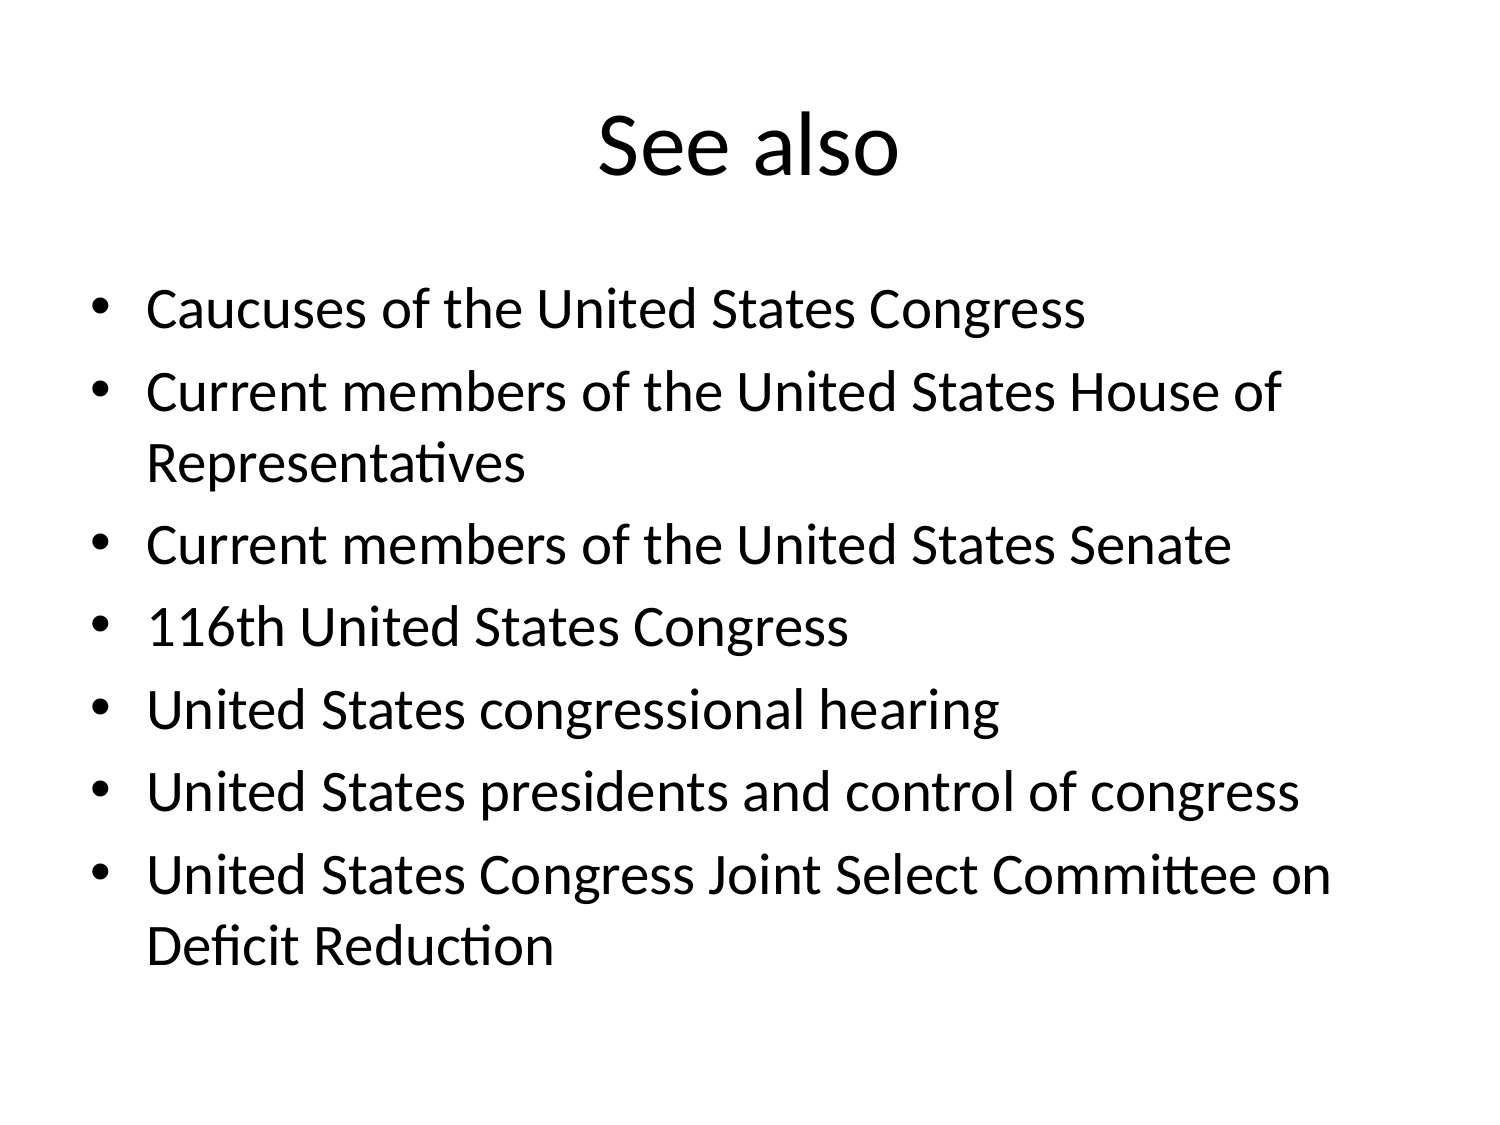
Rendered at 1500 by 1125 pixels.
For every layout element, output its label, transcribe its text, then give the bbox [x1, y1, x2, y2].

title See also [75, 45, 1425, 233]
list Caucuses of the United States Congress Current members of the United States House of Representatives Current members of the United States Senate 116th United States Congress United States congressional hearing United States presidents and control of congress United States Congress Joint Select Committee on Deficit Reduction [75, 262, 1425, 1005]
